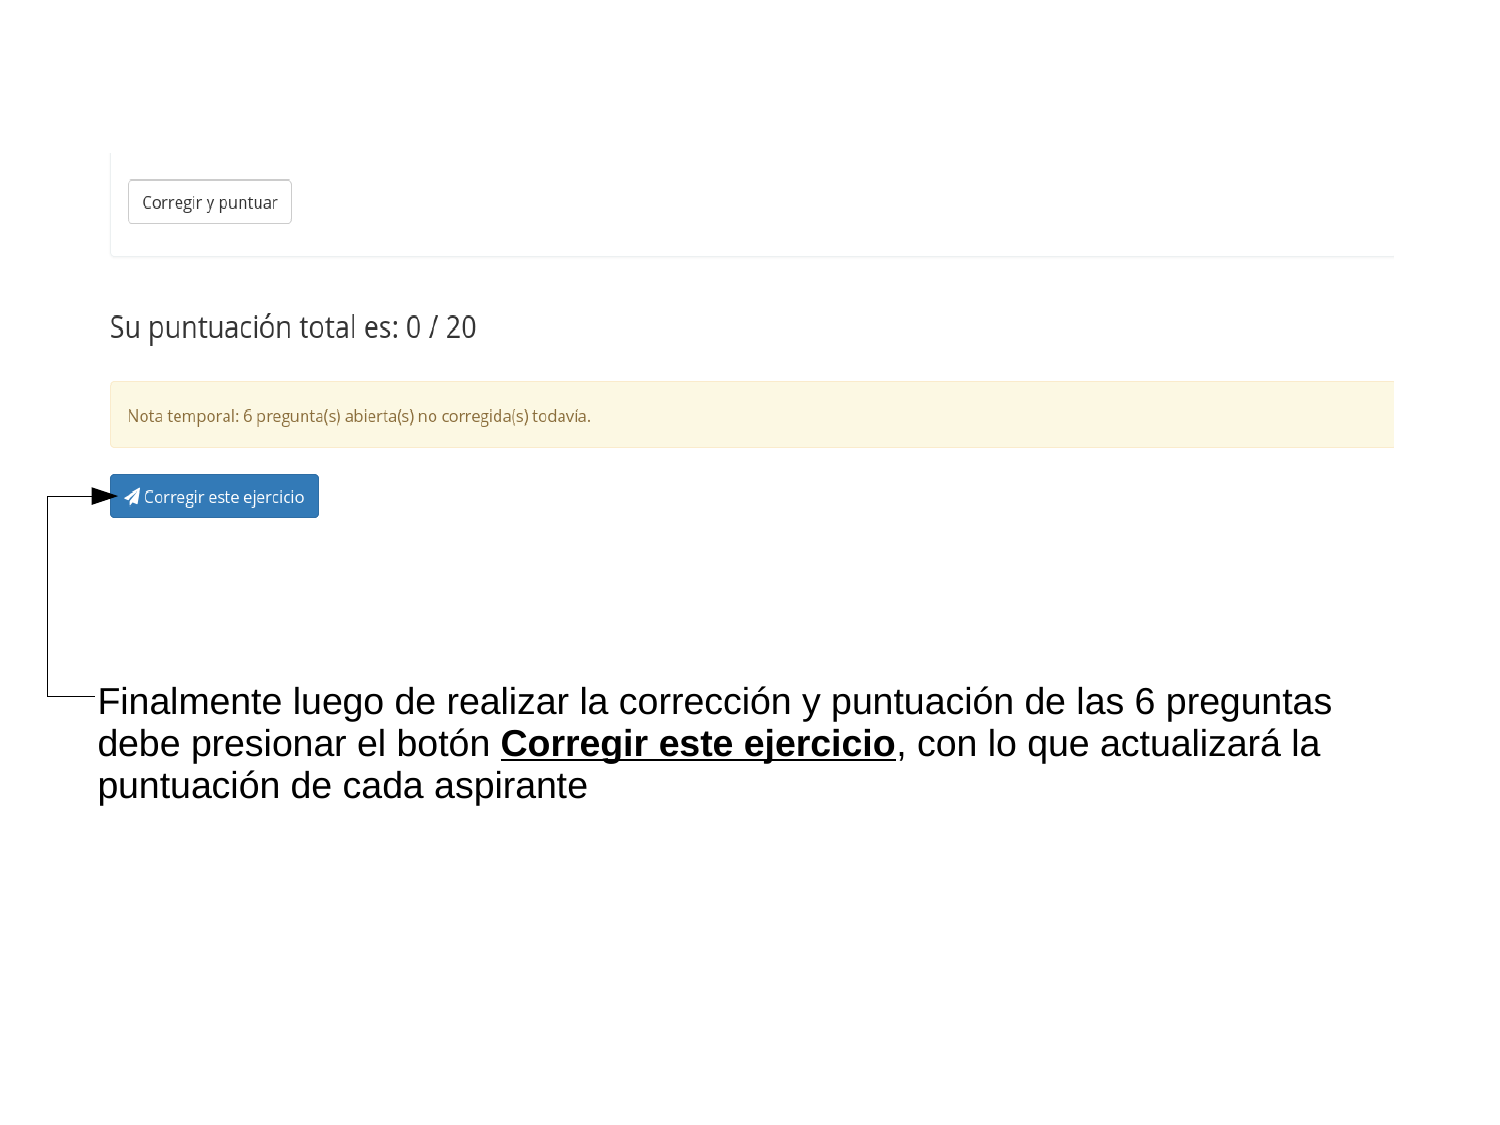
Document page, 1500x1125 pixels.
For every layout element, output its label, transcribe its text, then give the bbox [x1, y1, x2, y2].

text_box Finalmente luego de realizar la corrección y puntuación de las 6 preguntas debe presionar el botón Corregir este ejercicio, con lo que actualizará la puntuación de cada aspirante [82, 673, 1418, 815]
picture [82, 153, 1394, 588]
